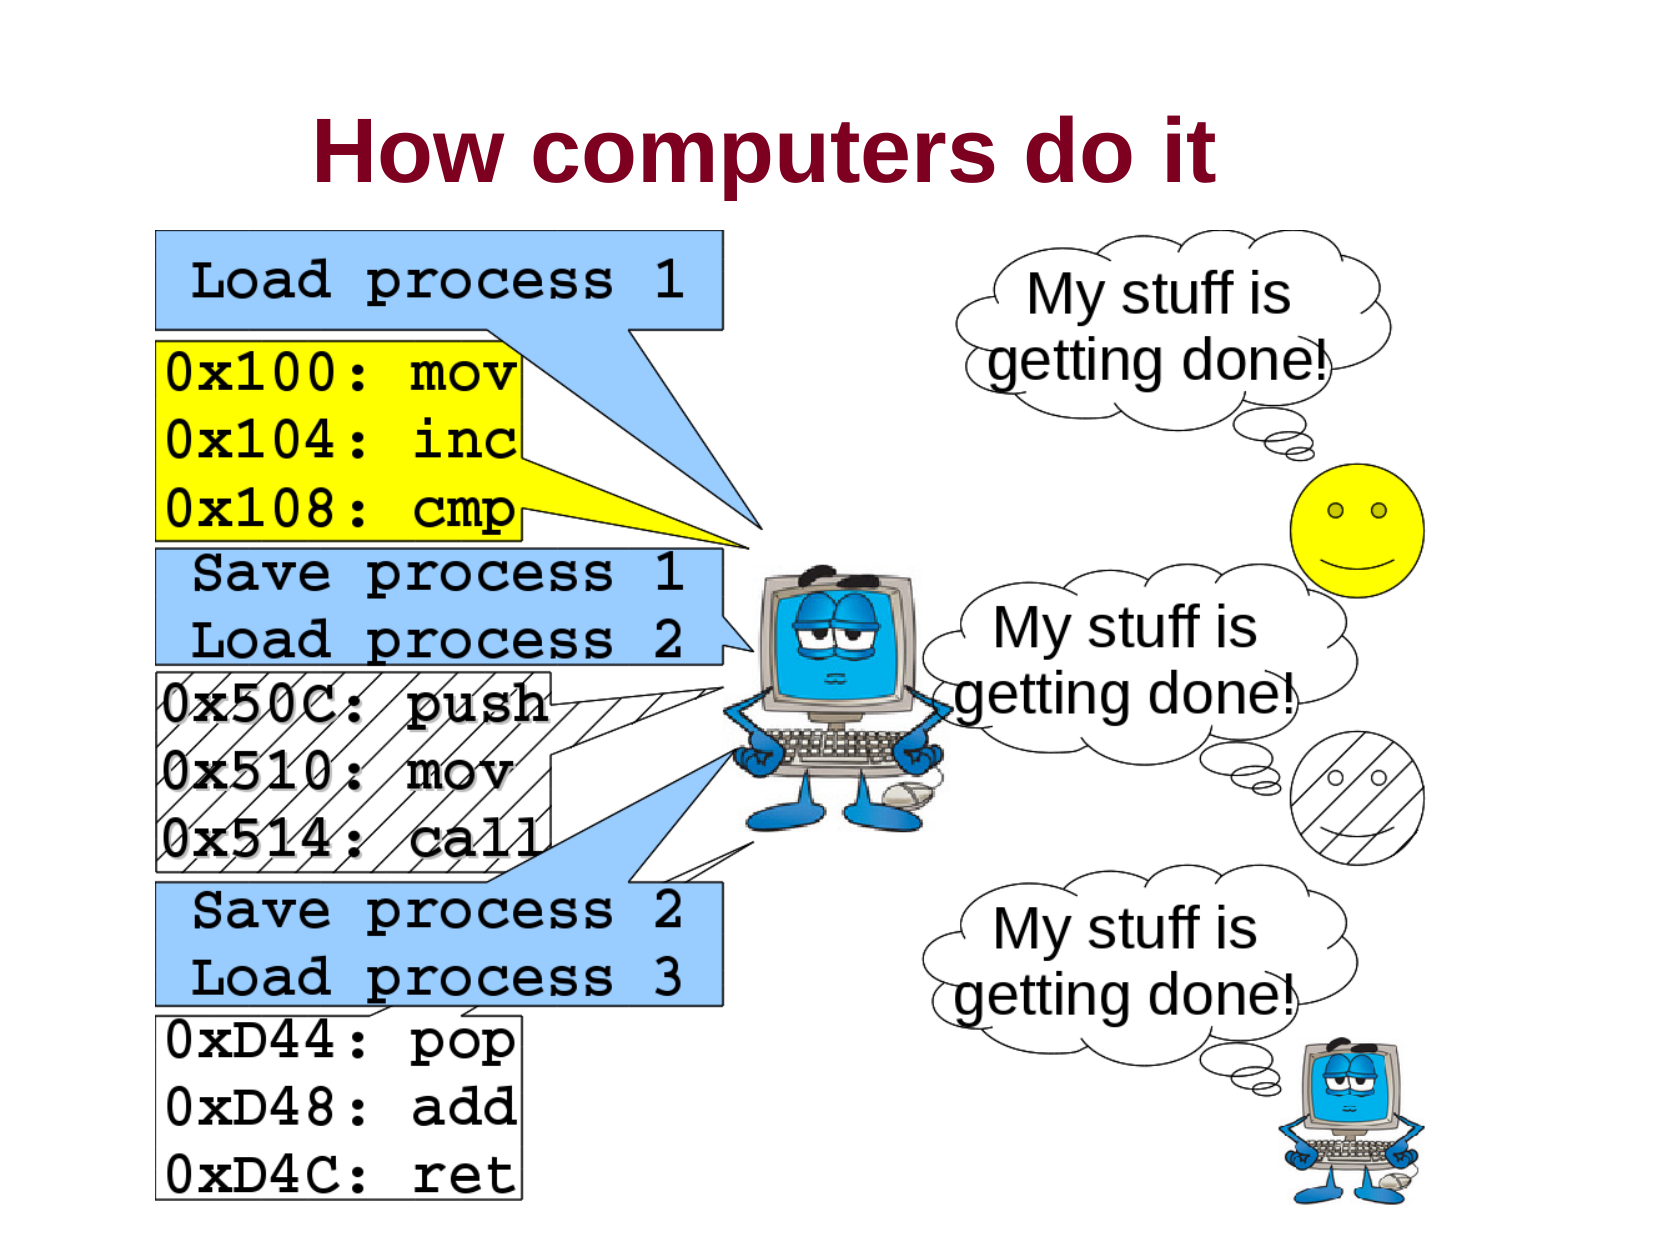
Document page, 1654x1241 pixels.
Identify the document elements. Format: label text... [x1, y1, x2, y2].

title How computers do it [118, 94, 1412, 207]
picture [0, 0, 1654, 1241]
